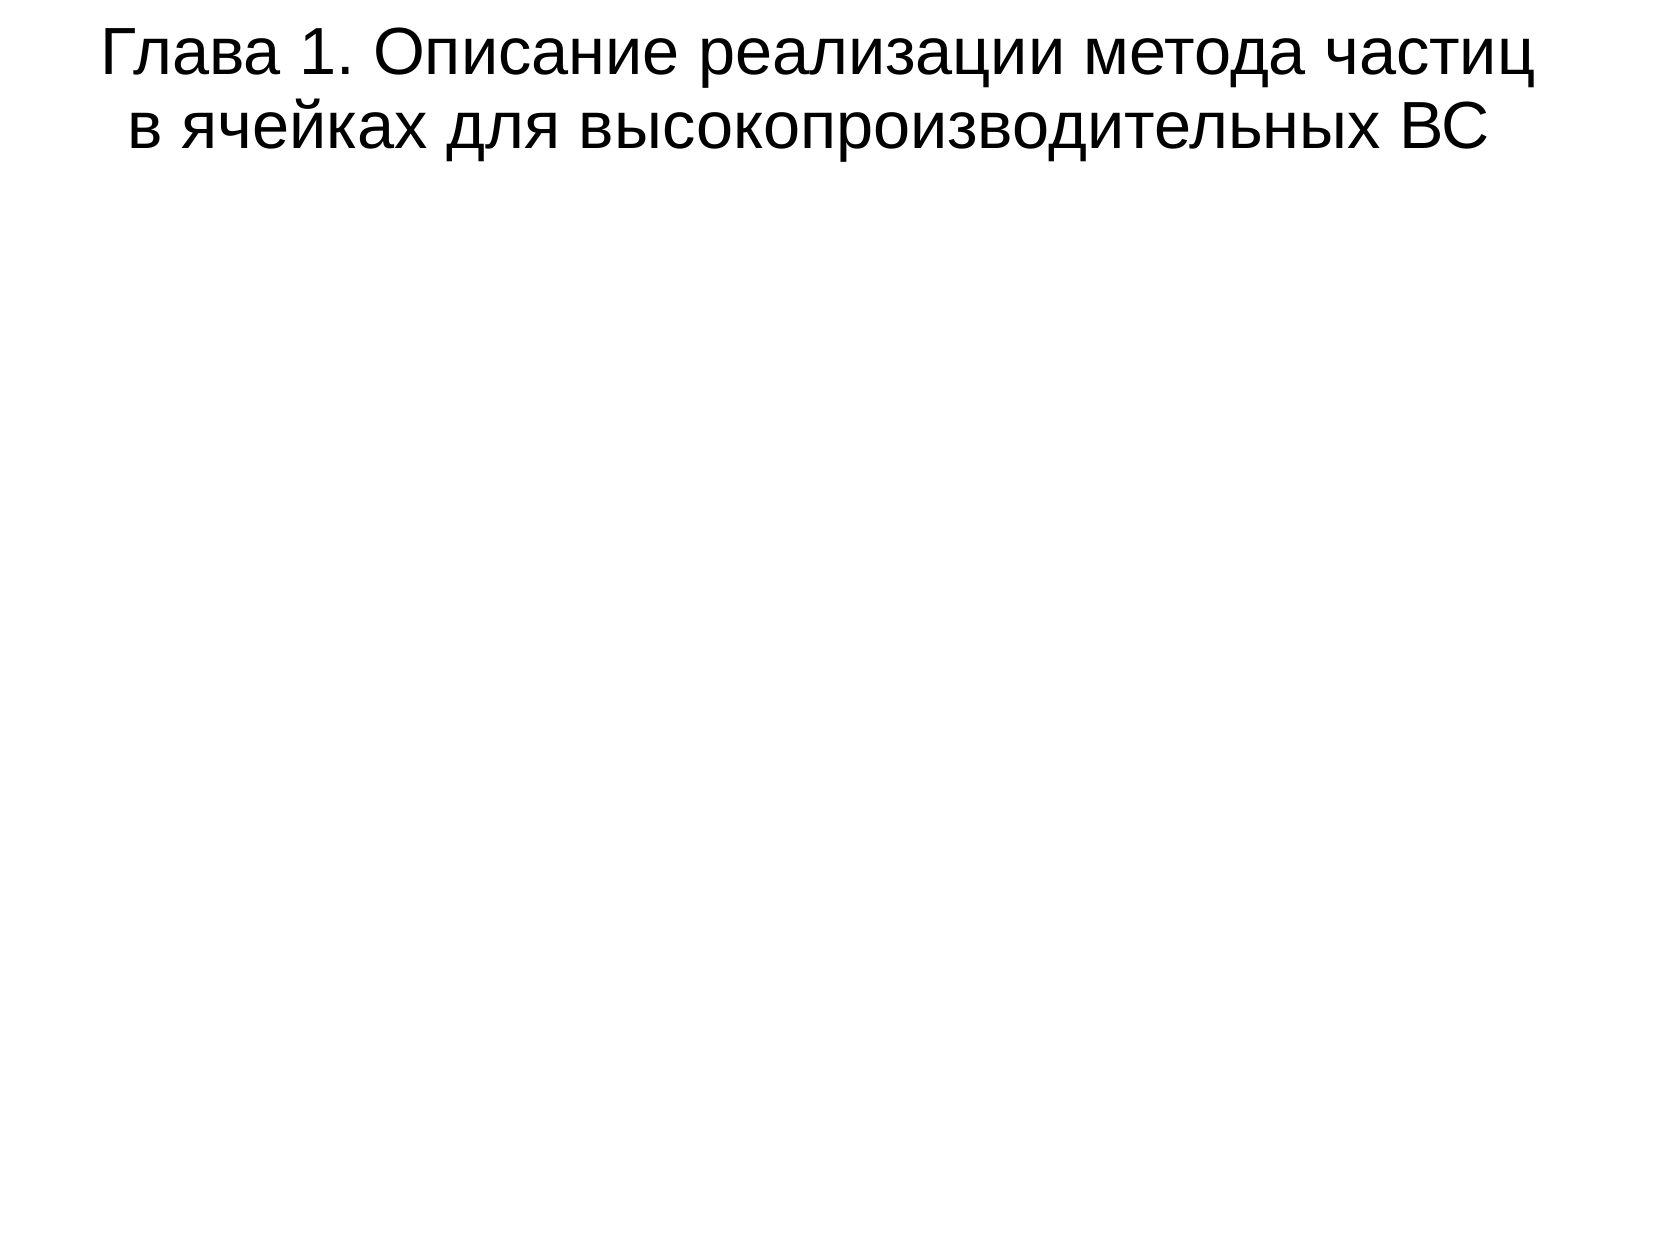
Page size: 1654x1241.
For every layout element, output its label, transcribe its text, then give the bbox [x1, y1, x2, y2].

title Глава 1. Описание реализации метода частиц в ячейках для высокопроизводительных ВС [75, 0, 1564, 193]
